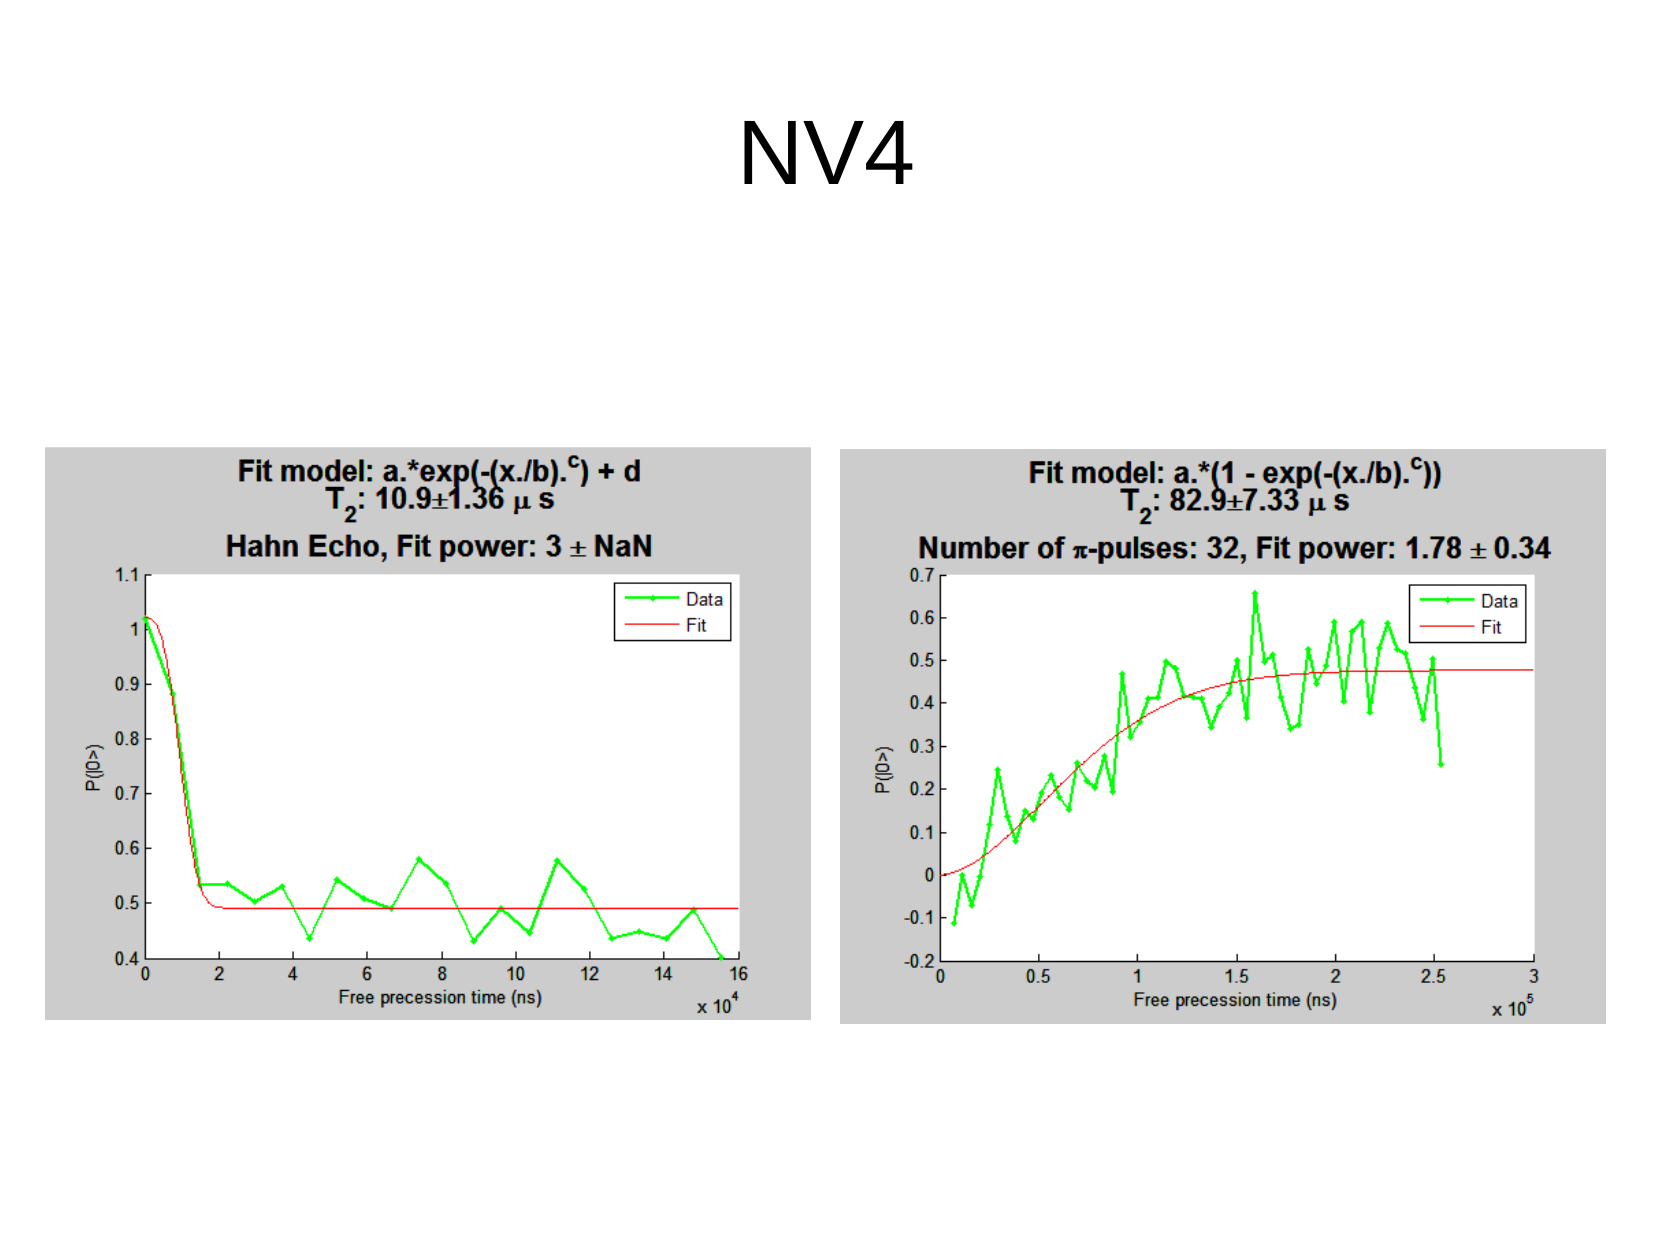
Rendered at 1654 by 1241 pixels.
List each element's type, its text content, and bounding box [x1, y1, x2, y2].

picture [840, 449, 1606, 1024]
picture [45, 446, 811, 1021]
title NV4 [82, 49, 1571, 257]
